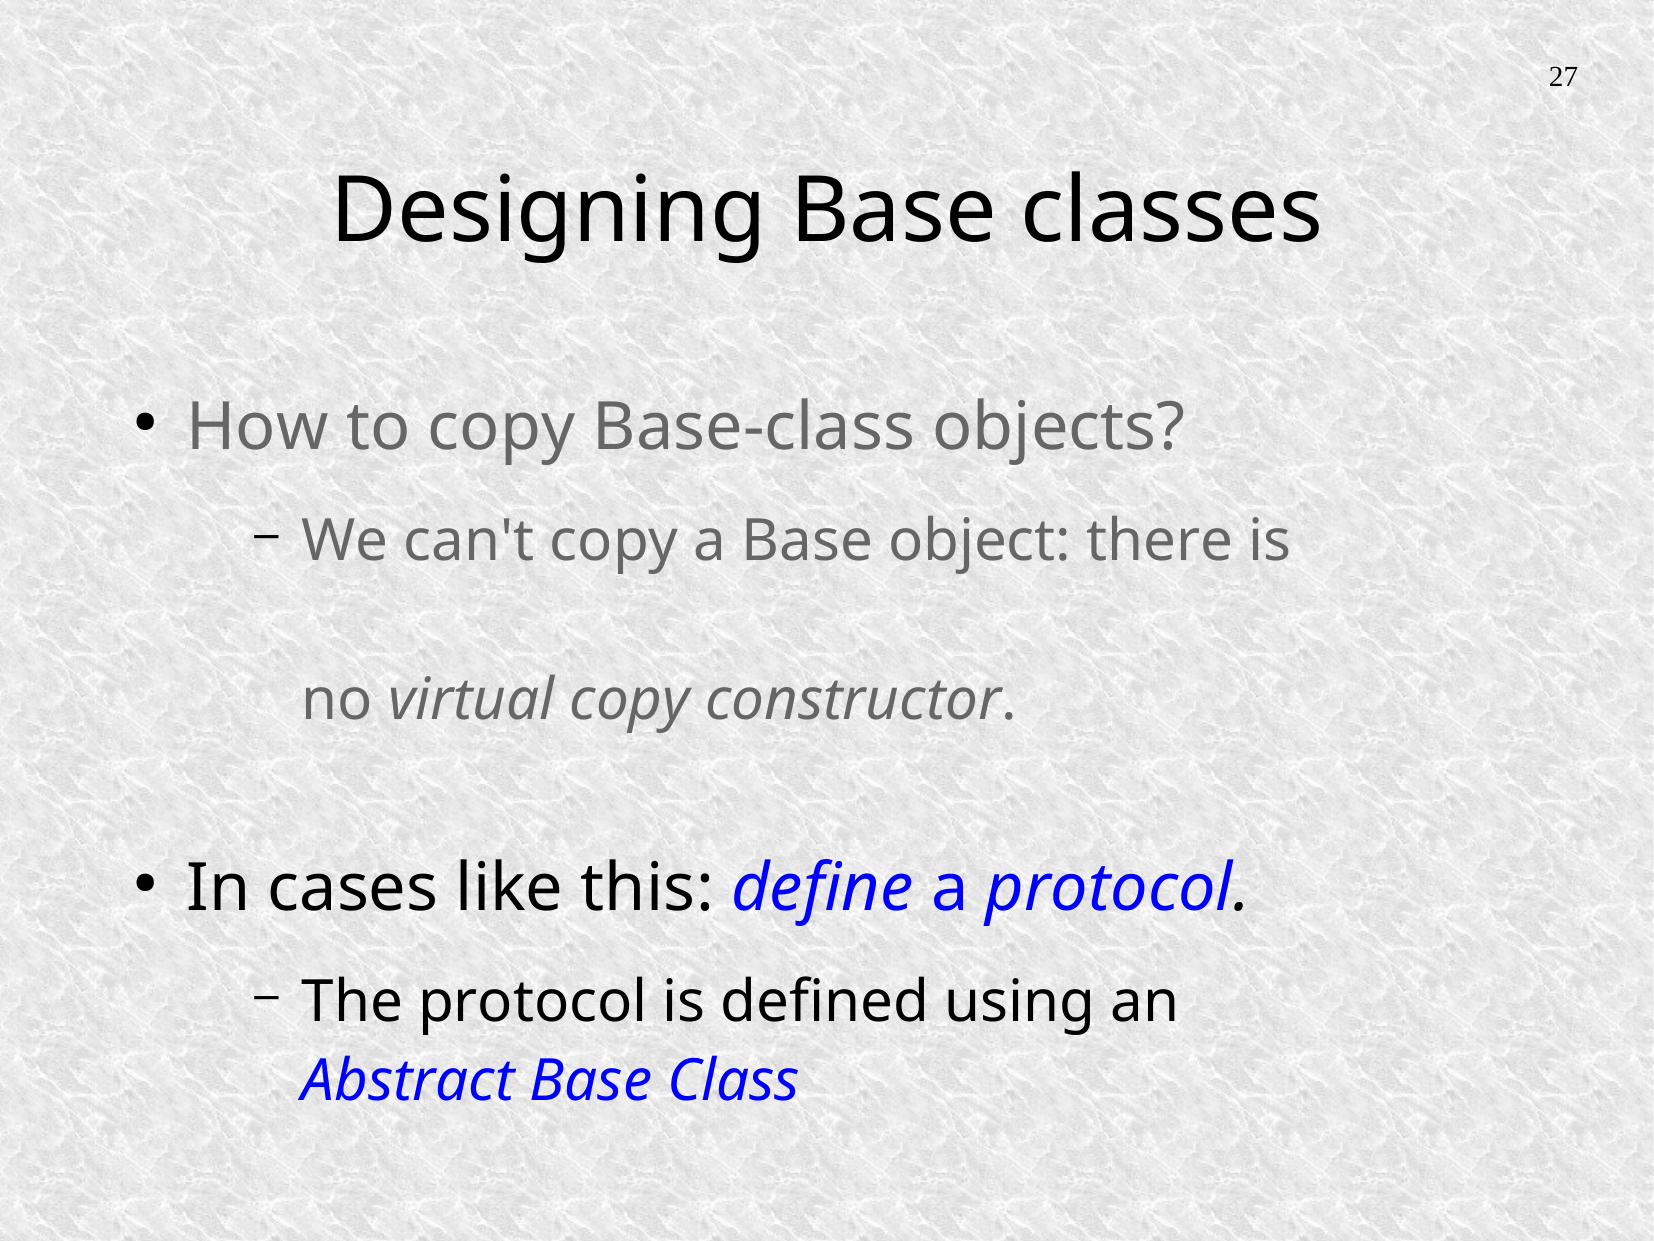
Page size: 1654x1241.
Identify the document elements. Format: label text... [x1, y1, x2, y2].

picture [0, 0, 1654, 1241]
list How to copy Base-class objects? We can't copy a Base object: there is no virtual copy constructor. In cases like this: define a protocol. The protocol is defined using an Abstract Base Class [115, 378, 1528, 1174]
title Designing Base classes [121, 102, 1534, 311]
